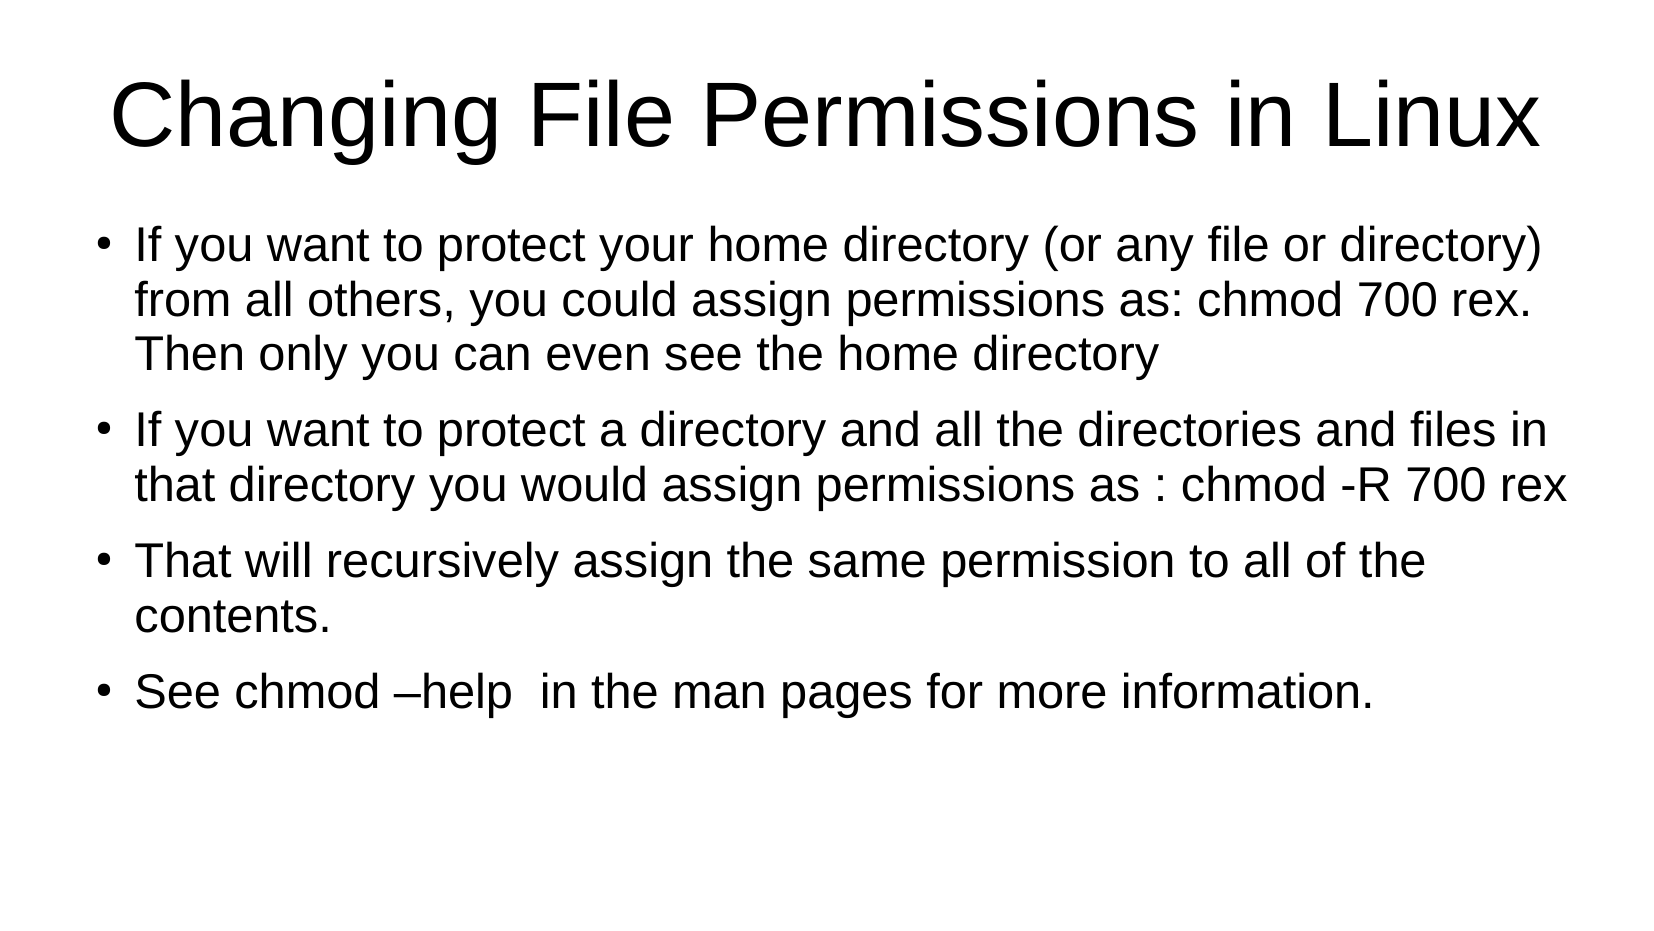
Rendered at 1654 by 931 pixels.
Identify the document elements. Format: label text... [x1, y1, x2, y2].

list If you want to protect your home directory (or any file or directory) from all others, you could assign permissions as: chmod 700 rex. Then only you can even see the home directory If you want to protect a directory and all the directories and files in that directory you would assign permissions as : chmod -R 700 rex That will recursively assign the same permission to all of the contents. See chmod –help in the man pages for more information. [82, 217, 1571, 758]
title Changing File Permissions in Linux [82, 37, 1571, 193]
